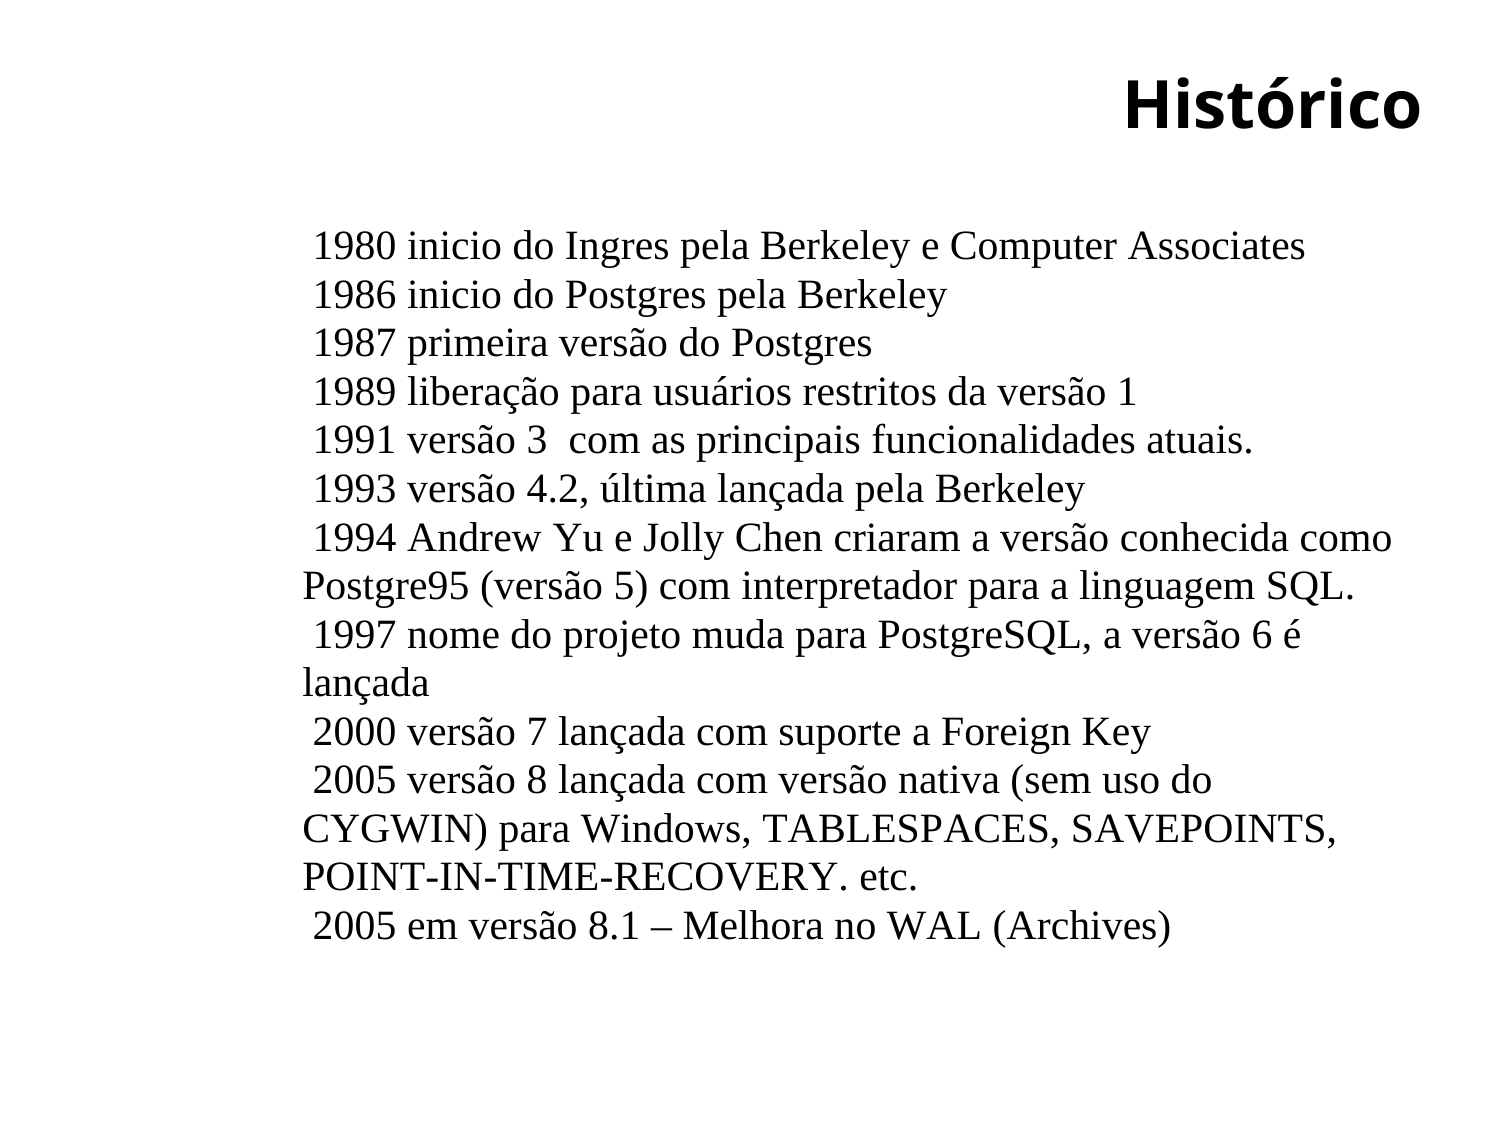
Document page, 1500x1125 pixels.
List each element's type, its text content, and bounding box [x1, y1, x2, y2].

text_box 1980 inicio do Ingres pela Berkeley e Computer Associates 1986 inicio do Postgres pela Berkeley 1987 primeira versão do Postgres 1989 liberação para usuários restritos da versão 1 1991 versão 3 com as principais funcionalidades atuais. 1993 versão 4.2, última lançada pela Berkeley 1994 Andrew Yu e Jolly Chen criaram a versão conhecida como Postgre95 (versão 5) com interpretador para a linguagem SQL. 1997 nome do projeto muda para PostgreSQL, a versão 6 é lançada 2000 versão 7 lançada com suporte a Foreign Key 2005 versão 8 lançada com versão nativa (sem uso do CYGWIN) para Windows, TABLESPACES, SAVEPOINTS, POINT-IN-TIME-RECOVERY. etc. 2005 em versão 8.1 – Melhora no WAL (Archives) [287, 212, 1413, 1073]
text_box Histórico [474, 50, 1438, 152]
